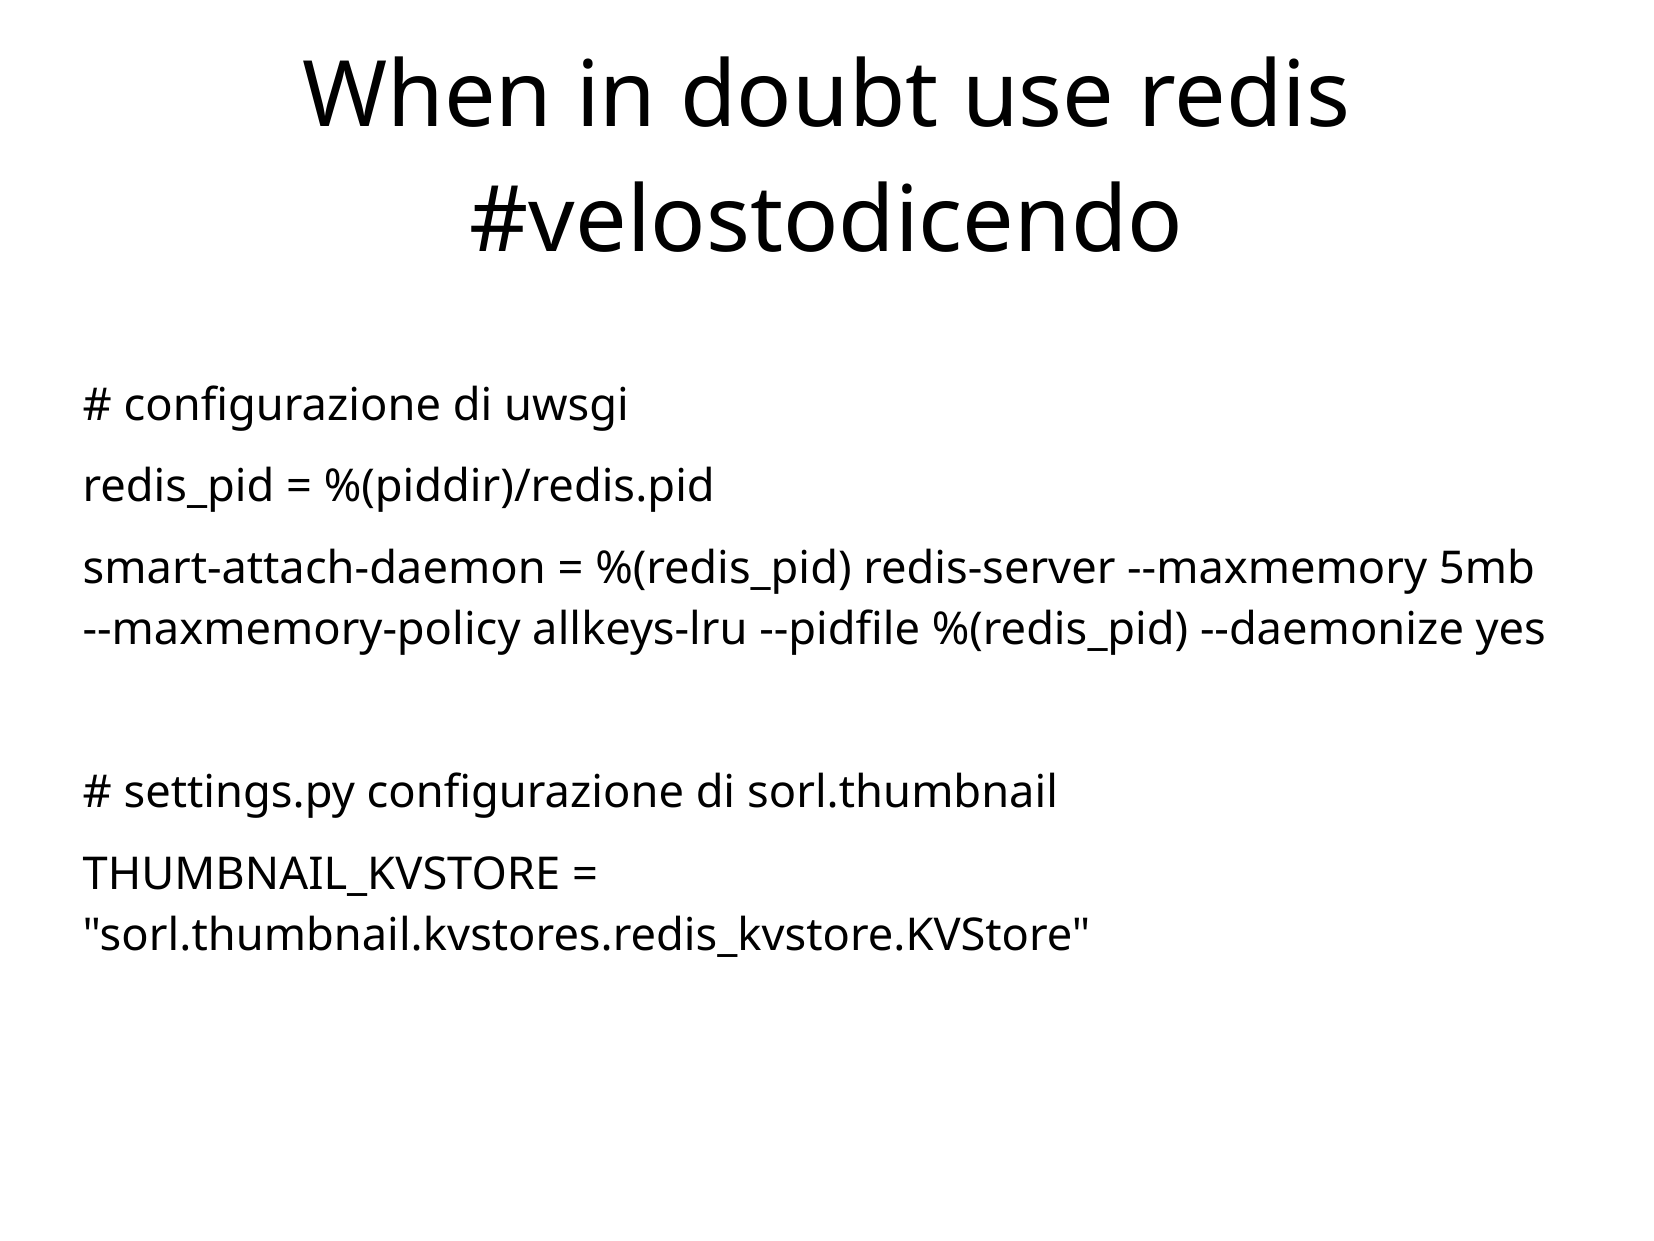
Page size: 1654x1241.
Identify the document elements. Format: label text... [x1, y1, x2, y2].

list # configurazione di uwsgi redis_pid = %(piddir)/redis.pid smart-attach-daemon = %(redis_pid) redis-server --maxmemory 5mb --maxmemory-policy allkeys-lru --pidfile %(redis_pid) --daemonize yes # settings.py configurazione di sorl.thumbnail THUMBNAIL_KVSTORE = "sorl.thumbnail.kvstores.redis_kvstore.KVStore" [82, 290, 1571, 1010]
title When in doubt use redis #velostodicendo [82, 45, 1571, 261]
